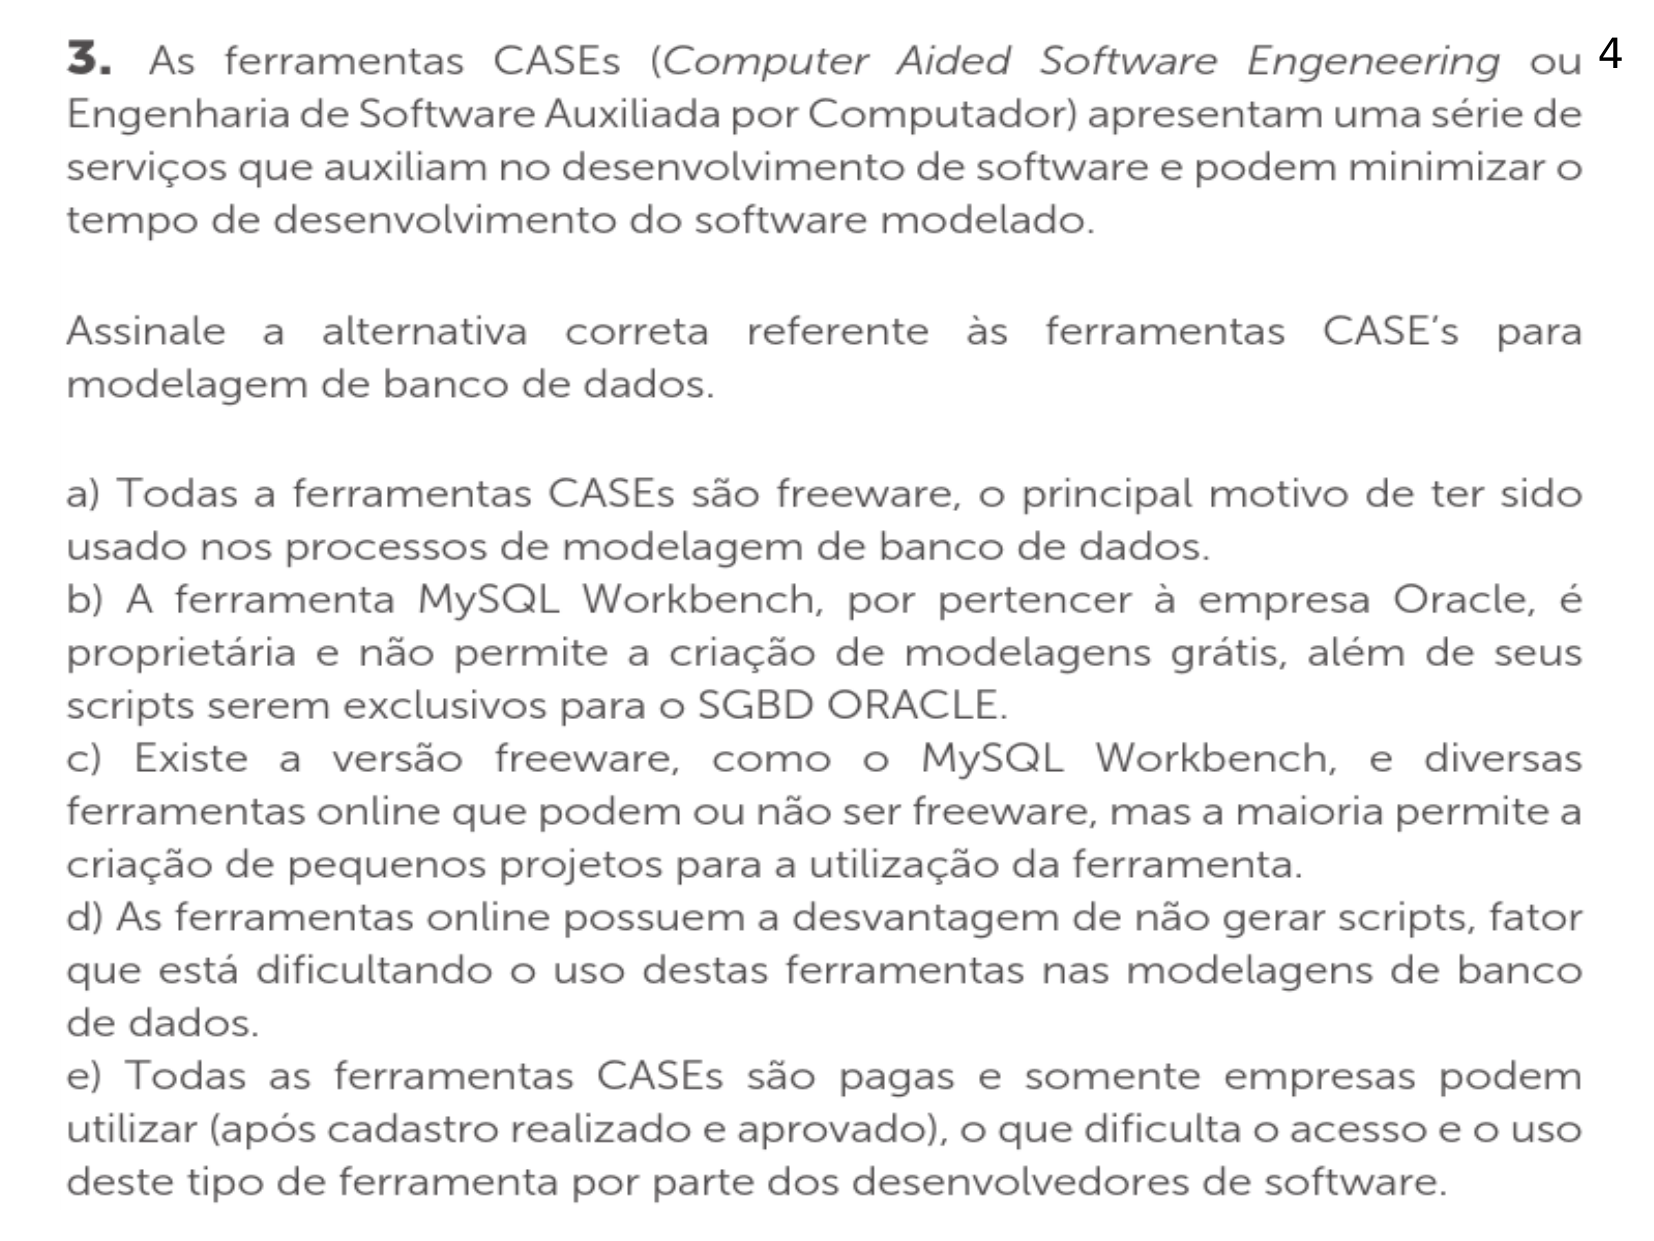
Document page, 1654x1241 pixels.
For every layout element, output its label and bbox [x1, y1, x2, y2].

picture [59, 29, 1595, 1210]
